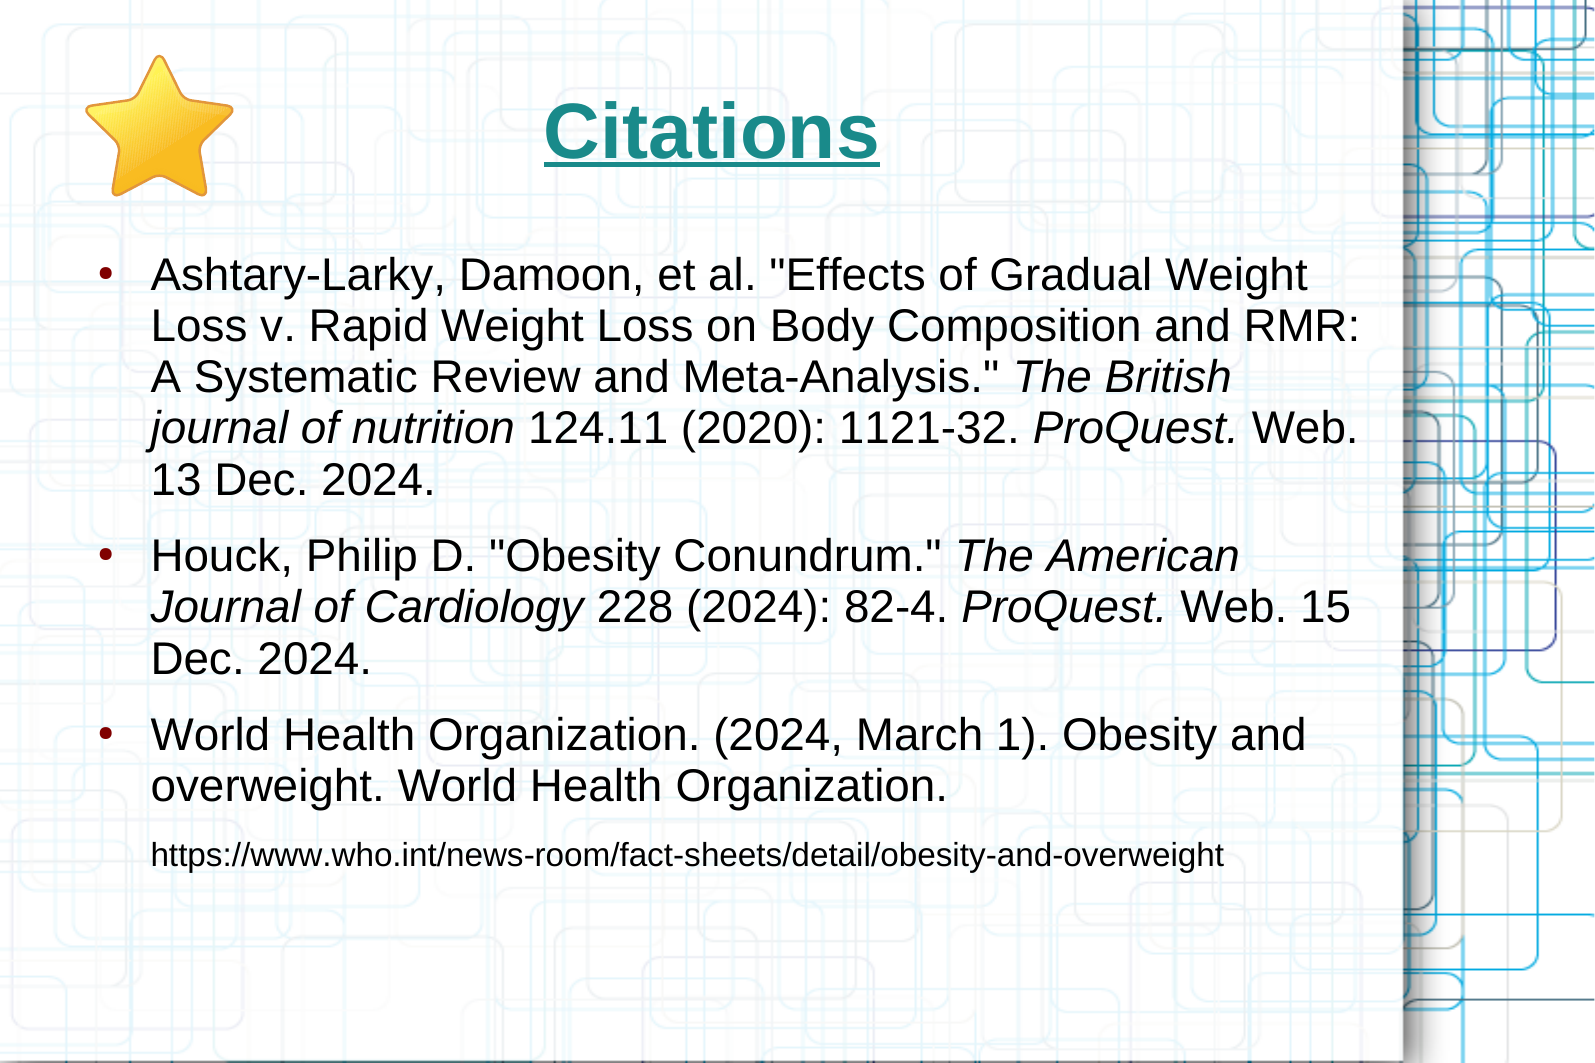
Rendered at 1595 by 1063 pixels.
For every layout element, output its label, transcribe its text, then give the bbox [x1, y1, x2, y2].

list Ashtary-Larky, Damoon, et al. "Effects of Gradual Weight Loss v. Rapid Weight Loss on Body Composition and RMR: A Systematic Review and Meta-Analysis." The British journal of nutrition 124.11 (2020): 1121-32. ProQuest. Web. 13 Dec. 2024. Houck, Philip D. "Obesity Conundrum." The American Journal of Cardiology 228 (2024): 82-4. ProQuest. Web. 15 Dec. 2024. World Health Organization. (2024, March 1). Obesity and overweight. World Health Organization. https://www.who.int/news-room/fact-sheets/detail/obesity-and-overweight [79, 248, 1367, 951]
picture [0, 0, 1595, 1063]
title Citations [56, 42, 1367, 220]
